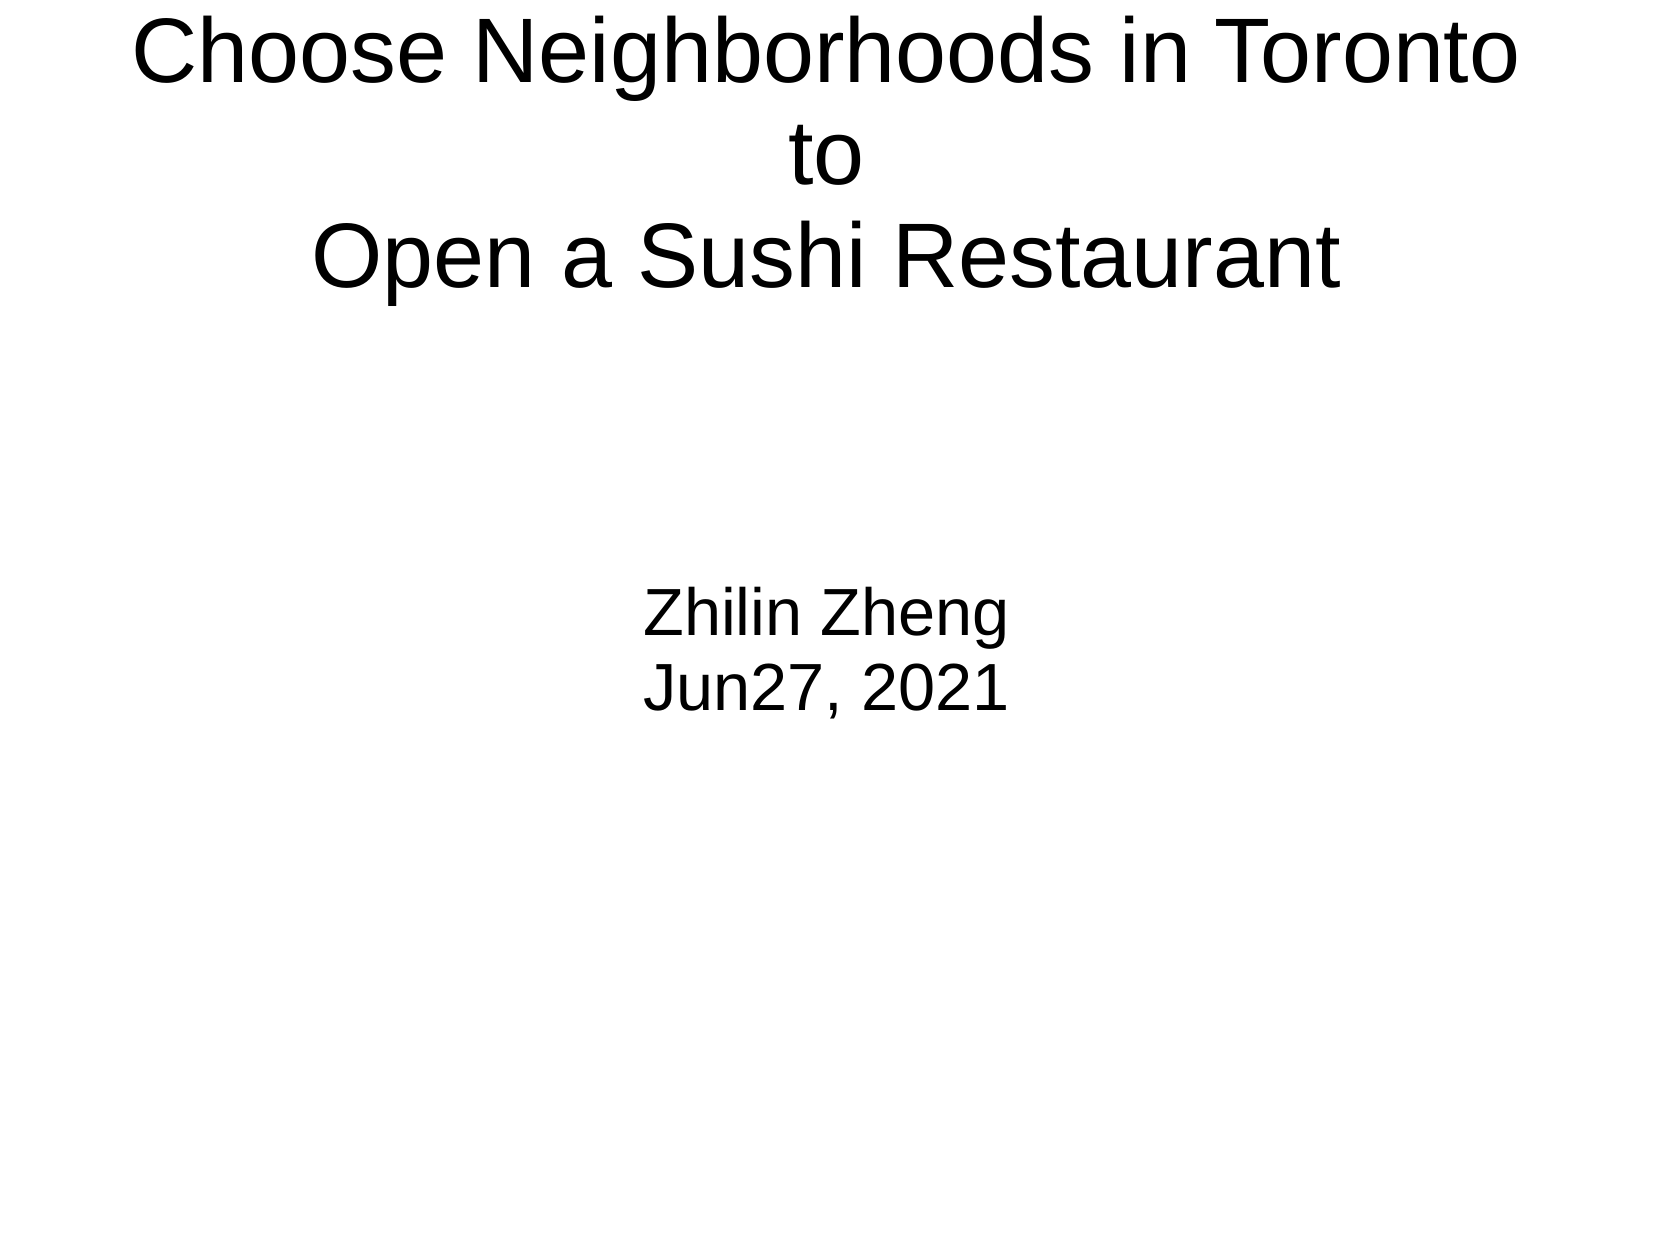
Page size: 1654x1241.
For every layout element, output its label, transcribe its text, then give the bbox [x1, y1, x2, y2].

title Choose Neighborhoods in Toronto to Open a Sushi Restaurant [82, 0, 1571, 290]
subtitle Zhilin Zheng Jun27, 2021 [82, 290, 1571, 1010]
